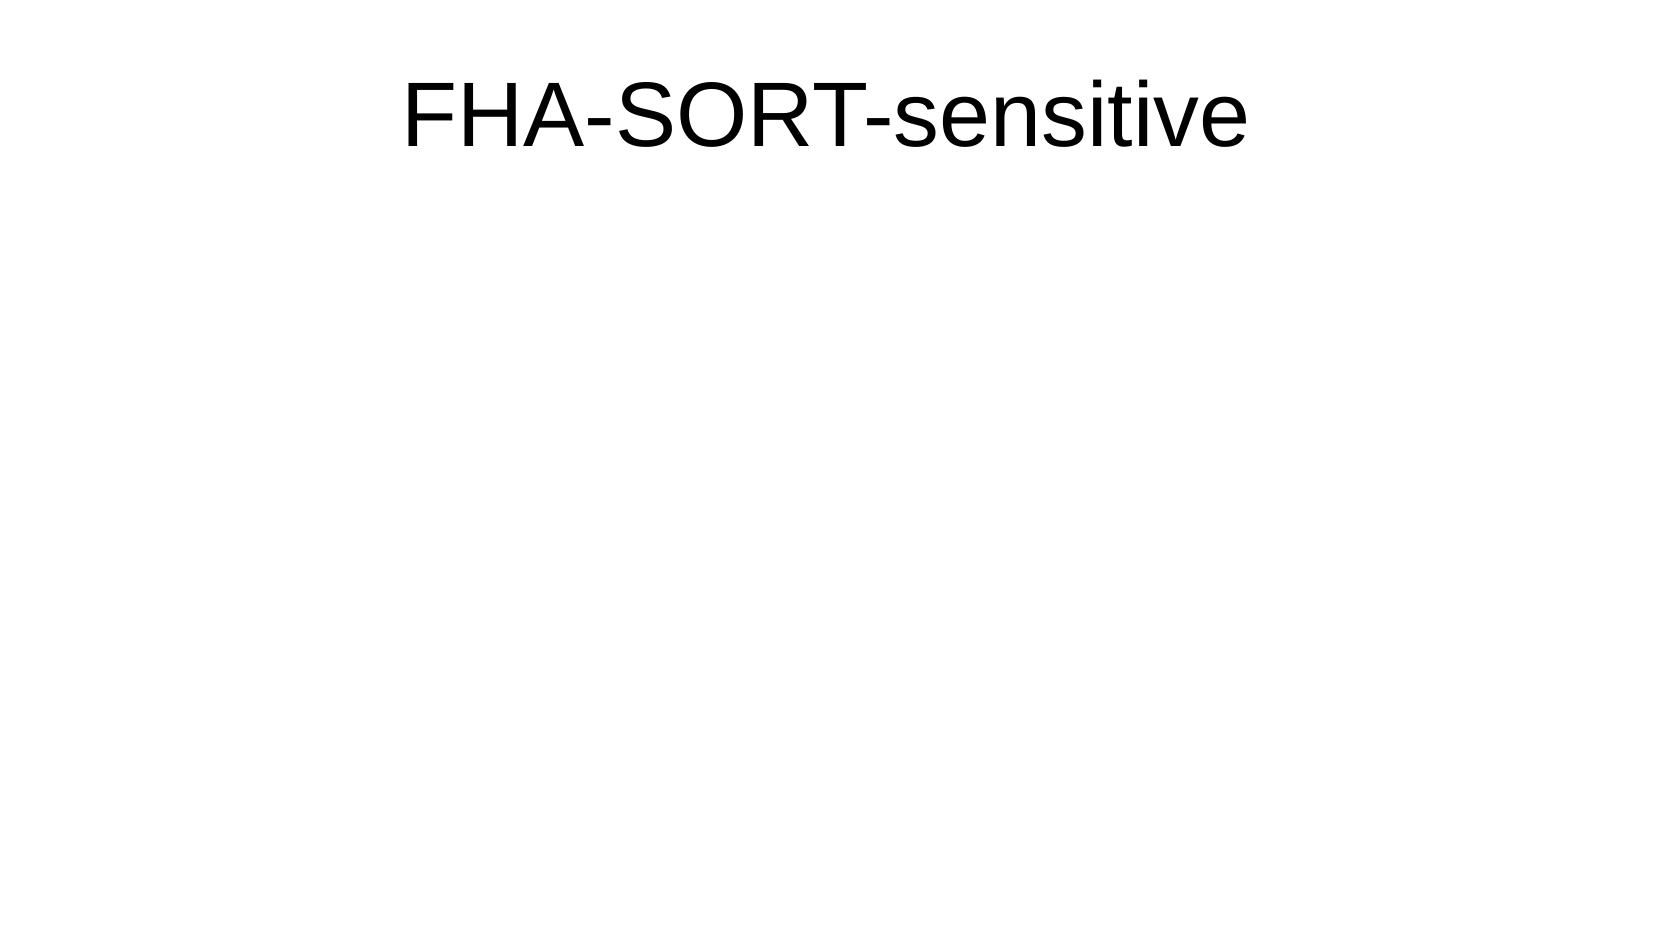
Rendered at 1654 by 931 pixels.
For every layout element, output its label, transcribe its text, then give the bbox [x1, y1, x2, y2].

title FHA-SORT-sensitive [82, 37, 1571, 193]
